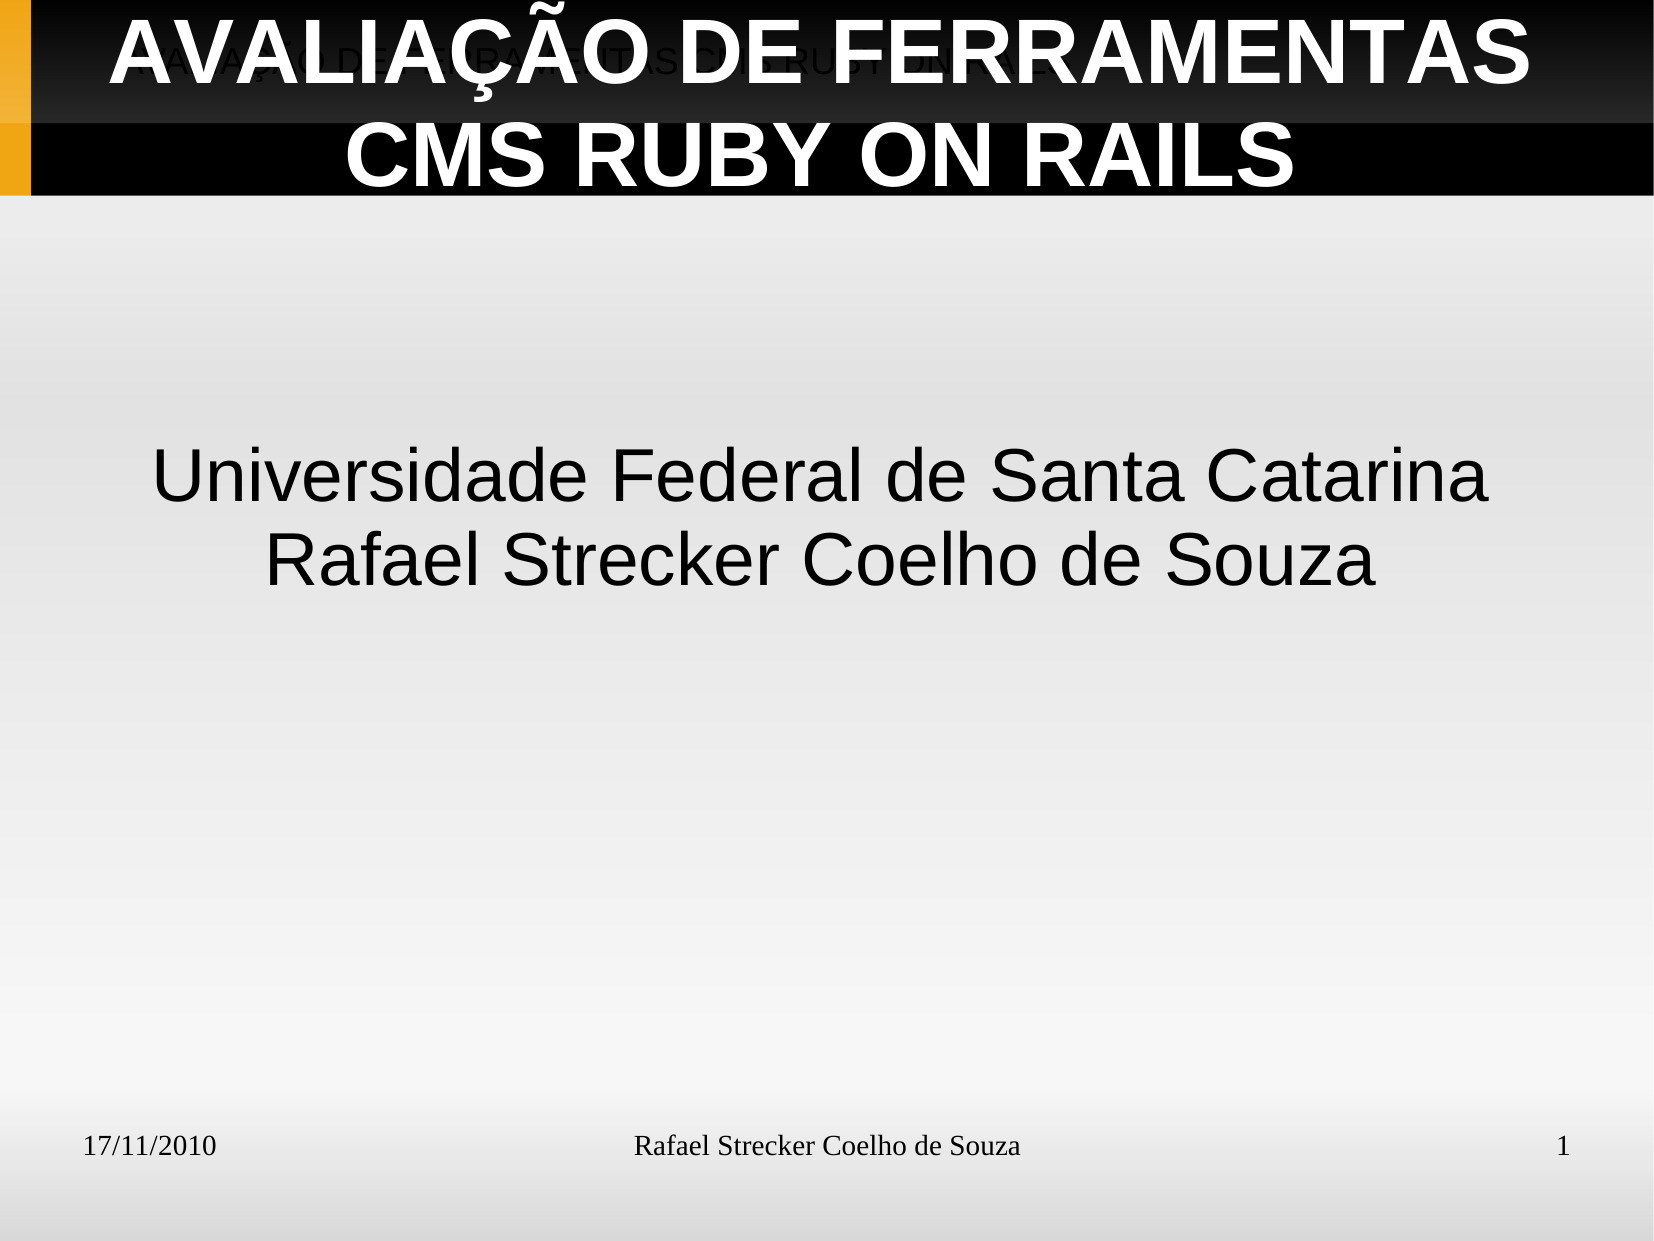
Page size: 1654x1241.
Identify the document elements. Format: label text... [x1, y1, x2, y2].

title [76, 7, 1566, 200]
subtitle Universidade Federal de Santa Catarina Rafael Strecker Coelho de Souza [76, 207, 1565, 1102]
title AVALIAÇÃO DE FERRAMENTAS CMS RUBY ON RAILS [76, 200, 1566, 207]
title AVALIAÇÃO DE FERRAMENTAS CMS RUBY ON RAILS [76, 1, 1566, 7]
picture [0, 0, 1654, 1241]
